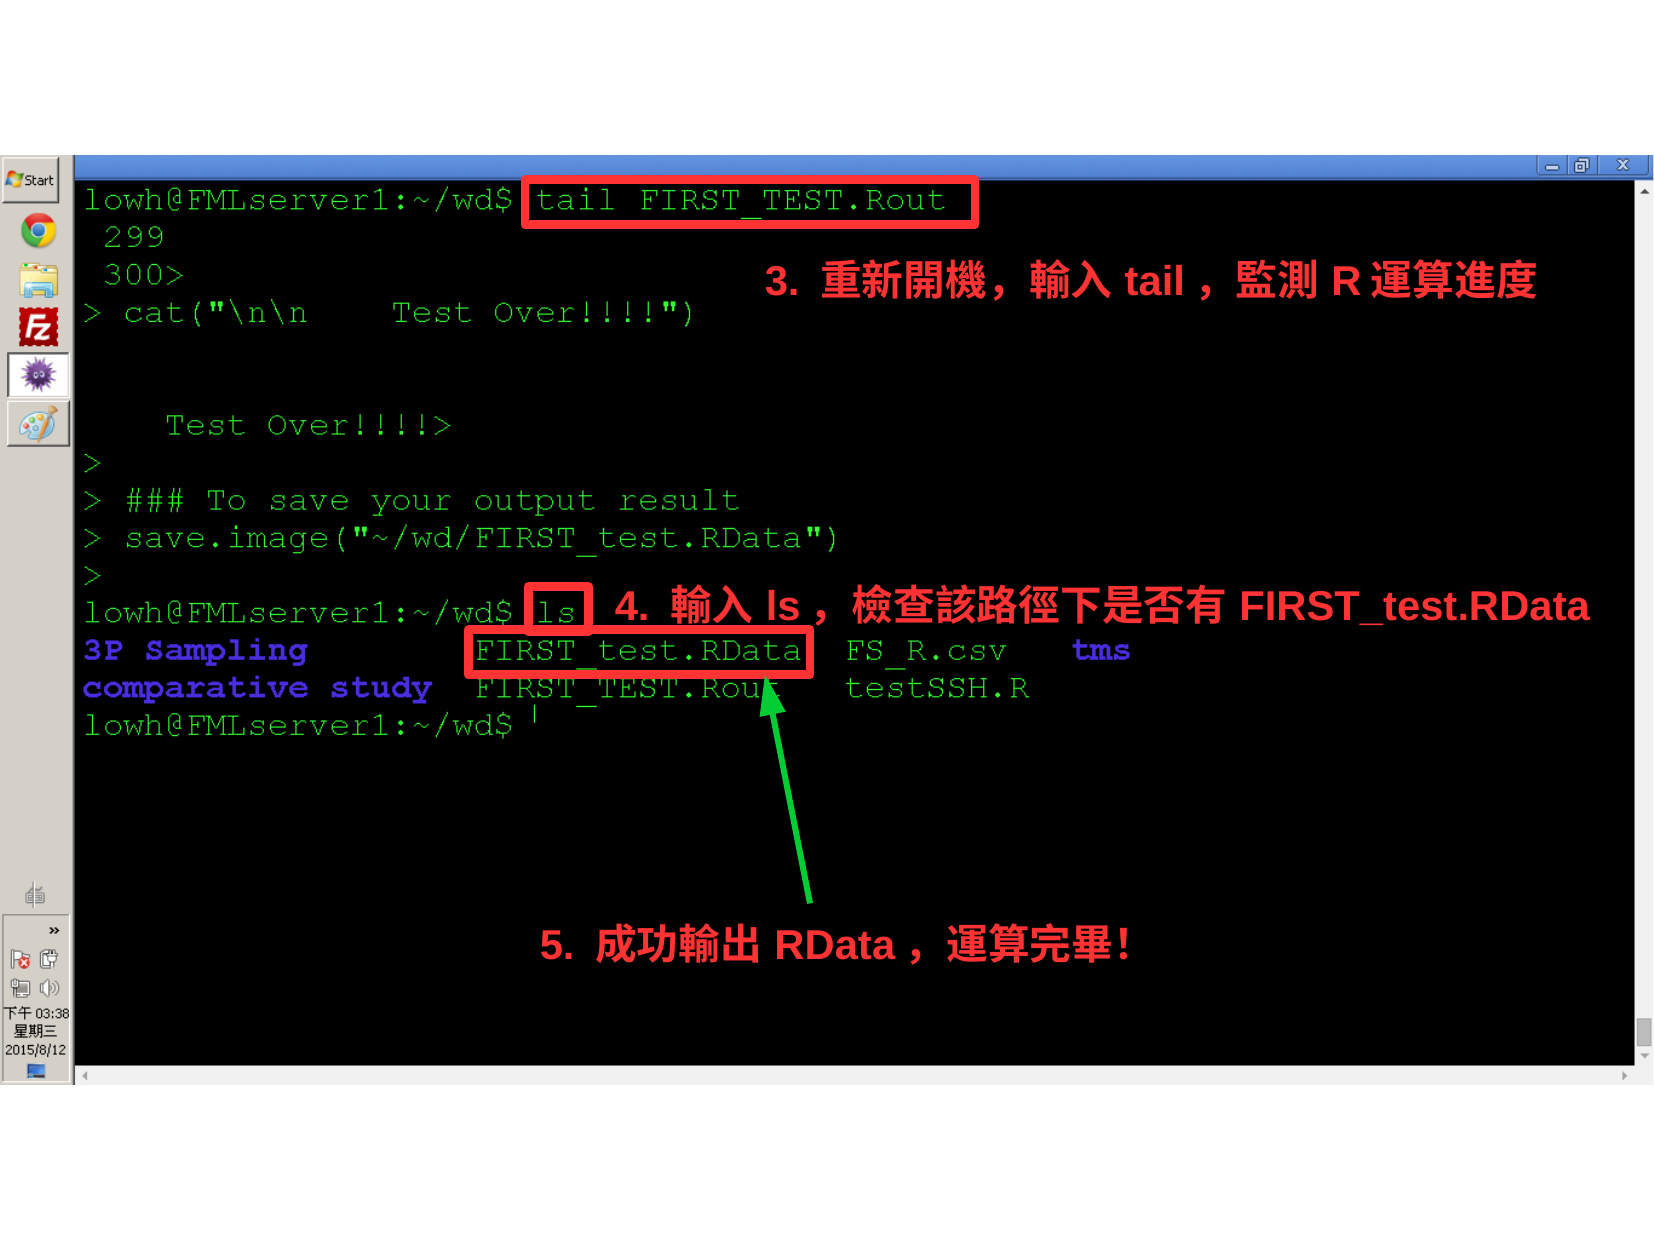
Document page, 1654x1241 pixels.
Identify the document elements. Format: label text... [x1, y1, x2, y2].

text_box 4. 輸入ls，檢查該路徑下是否有FIRST_test.RData [600, 634, 806, 670]
text_box 4. 輸入ls，檢查該路徑下是否有FIRST_test.RData [600, 564, 1636, 682]
text_box 5. 成功輸出RData，運算完畢！ [525, 903, 1561, 1021]
text_box 3. 重新開機，輸入tail，監測R運算進度 [750, 240, 1654, 334]
picture [0, 155, 1654, 1085]
